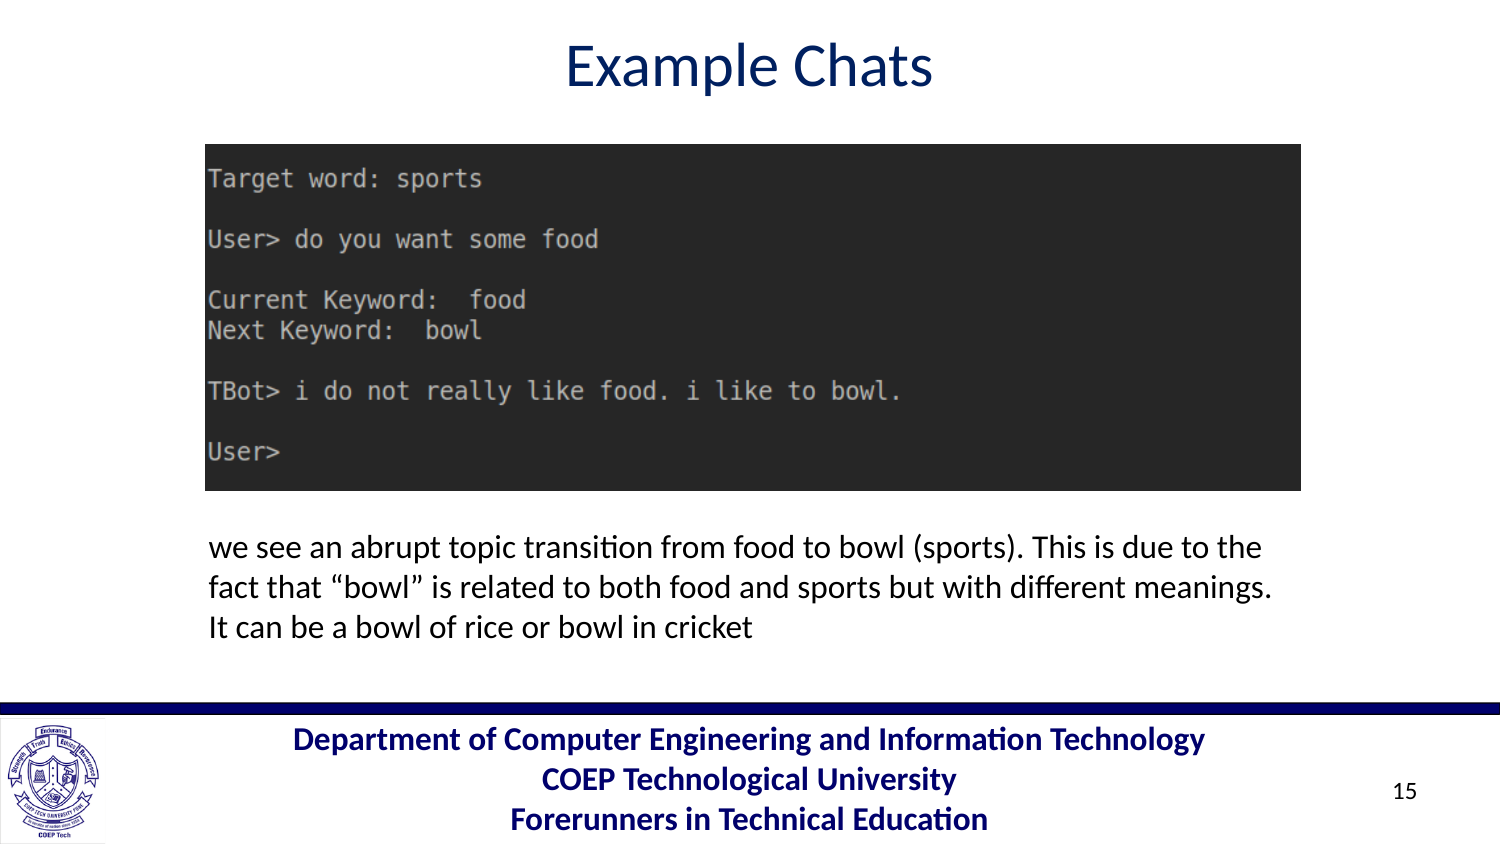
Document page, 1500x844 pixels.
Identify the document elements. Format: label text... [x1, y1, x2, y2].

text_box [0, 718, 106, 844]
text_box Department of Computer Engineering and Information Technology COEP Technological University Forerunners in Technical Education [264, 702, 1235, 837]
text_box [0, 702, 264, 715]
text_box we see an abrupt topic transition from food to bowl (sports). This is due to the fact that “bowl” is related to both food and sports but with different meanings. It can be a bowl of rice or bowl in cricket [193, 510, 1307, 661]
picture [205, 144, 1301, 491]
text_box 15 [1235, 768, 1418, 805]
text_box Example Chats [7, 9, 1493, 100]
text_box [1235, 702, 1500, 715]
